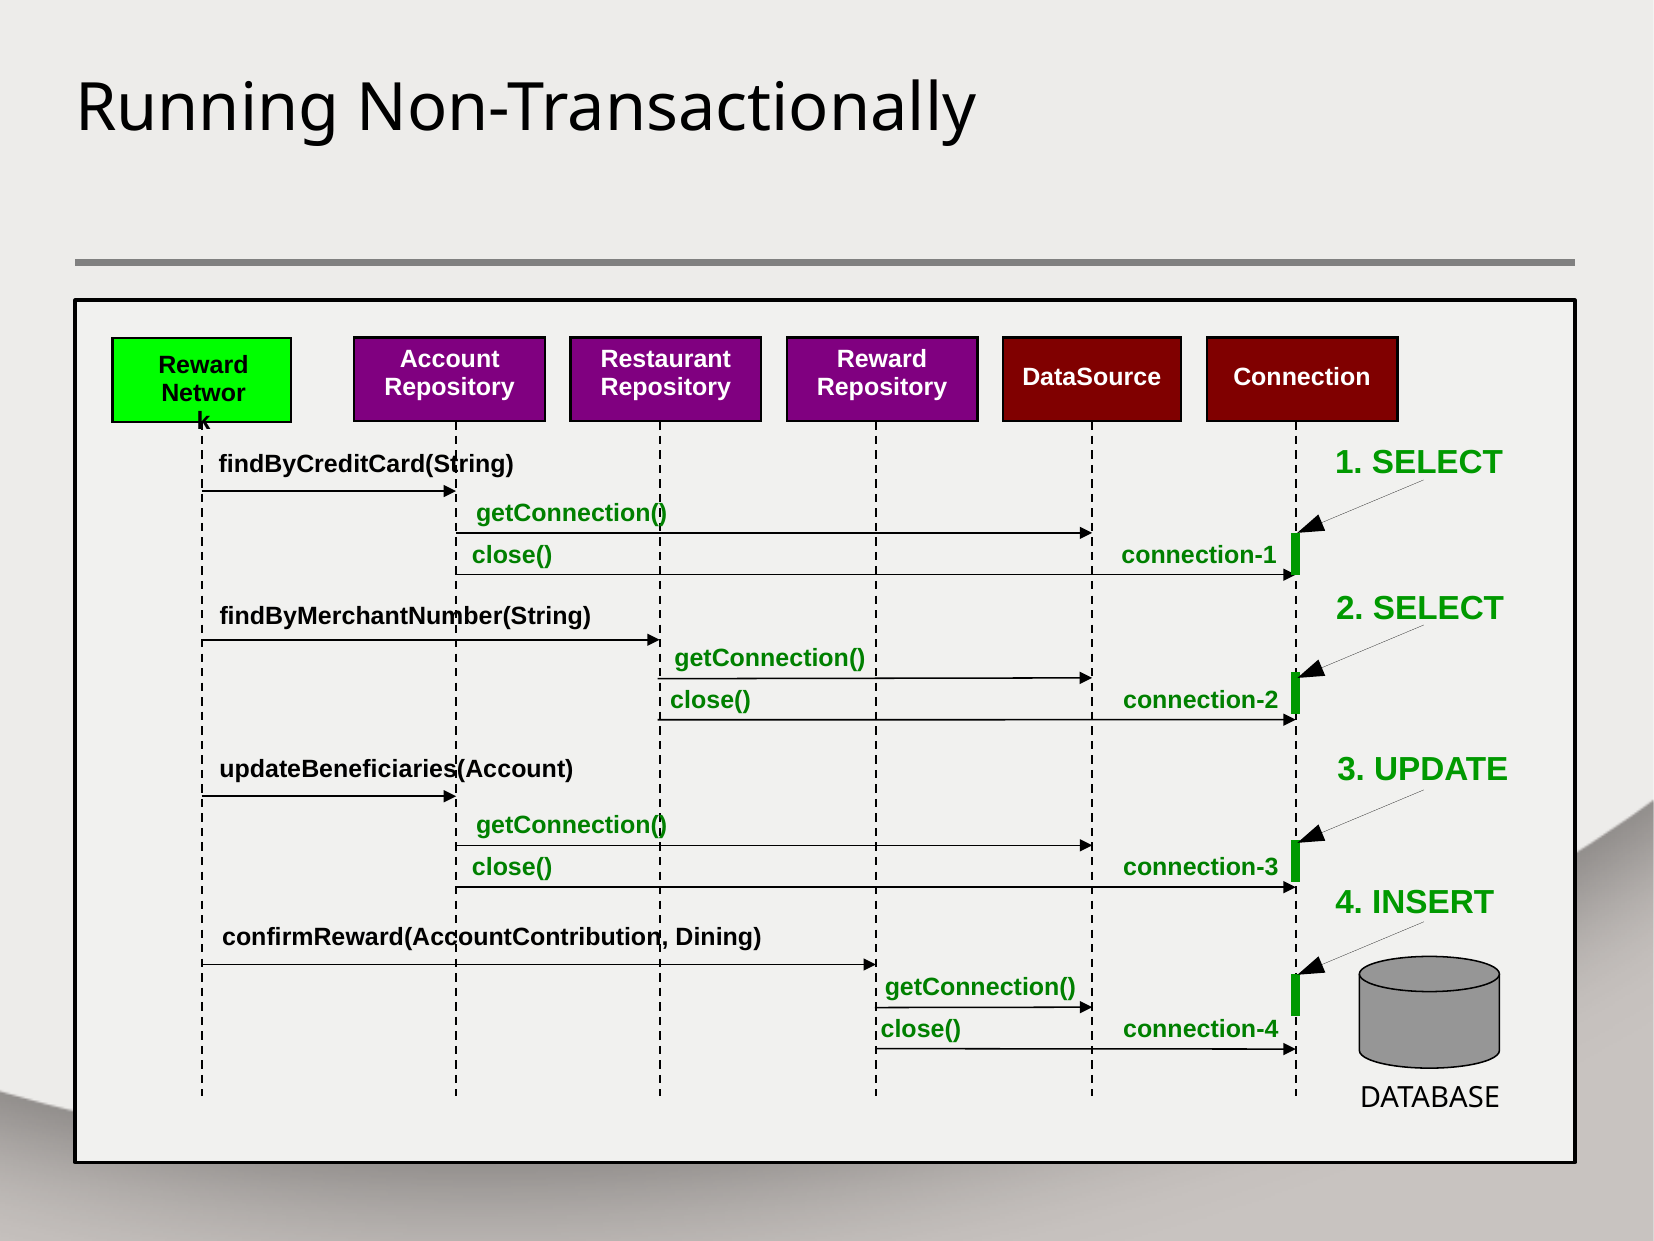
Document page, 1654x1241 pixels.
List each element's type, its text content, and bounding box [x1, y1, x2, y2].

text_box Restaurant Repository [570, 337, 762, 409]
text_box connection-1 [1106, 532, 1293, 577]
text_box [75, 300, 1576, 1163]
text_box Reward Network [139, 343, 268, 414]
text_box close() [457, 846, 568, 889]
text_box Connection [1206, 355, 1398, 399]
text_box Account Repository [354, 337, 546, 409]
text_box 4. INSERT [1320, 876, 1510, 929]
text_box getConnection() [870, 965, 1092, 1007]
text_box connection-3 [1108, 845, 1294, 889]
text_box connection-4 [1108, 1007, 1294, 1051]
text_box Reward Repository [786, 337, 978, 409]
picture [0, 0, 1654, 1241]
text_box close() [655, 677, 766, 722]
text_box connection-2 [1108, 677, 1294, 722]
text_box getConnection() [461, 803, 683, 845]
text_box DataSource [1002, 355, 1182, 399]
text_box findByCreditCard(String) [203, 442, 530, 486]
text_box getConnection() [461, 490, 683, 532]
text_box updateBeneficiaries(Account) [204, 747, 590, 792]
title Running Non-Transactionally [75, 75, 1576, 226]
text_box getConnection() [659, 635, 881, 677]
text_box 3. UPDATE [1322, 742, 1524, 796]
text_box 1. SELECT [1320, 435, 1536, 488]
text_box confirmReward(AccountContribution, Dining) [207, 915, 778, 959]
text_box DATABASE [1345, 1068, 1516, 1124]
text_box close() [457, 534, 568, 577]
text_box close() [865, 1007, 977, 1051]
text_box findByMerchantNumber(String) [204, 594, 607, 638]
text_box 2. SELECT [1321, 581, 1520, 635]
